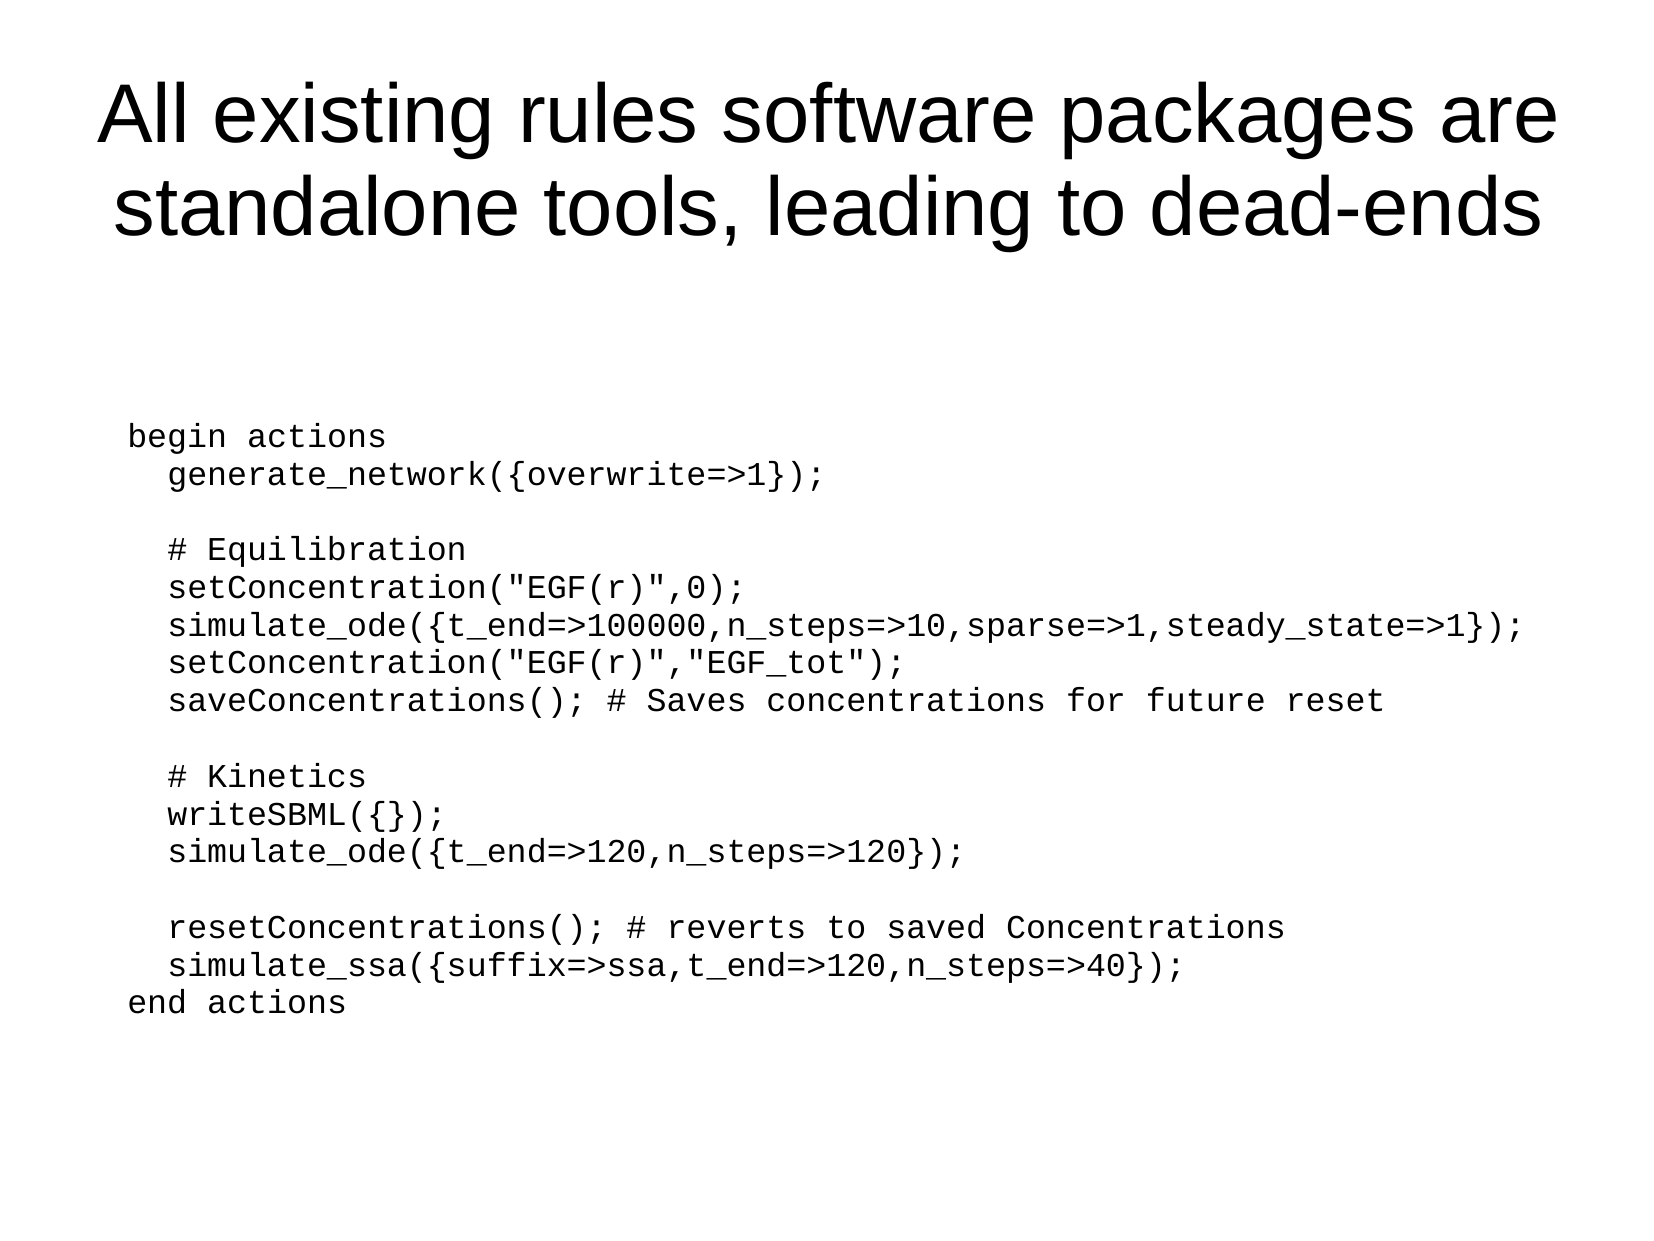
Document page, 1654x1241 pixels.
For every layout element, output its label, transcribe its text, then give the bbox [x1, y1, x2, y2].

title All existing rules software packages are standalone tools, leading to dead-ends [45, 63, 1613, 257]
text_box begin actions generate_network({overwrite=>1}); # Equilibration setConcentration("EGF(r)",0); simulate_ode({t_end=>100000,n_steps=>10,sparse=>1,steady_state=>1}); setConcentration("EGF(r)","EGF_tot"); saveConcentrations(); # Saves concentrations for future reset # Kinetics writeSBML({}); simulate_ode({t_end=>120,n_steps=>120}); resetConcentrations(); # reverts to saved Concentrations simulate_ssa({suffix=>ssa,t_end=>120,n_steps=>40}); end actions [112, 412, 1576, 1032]
